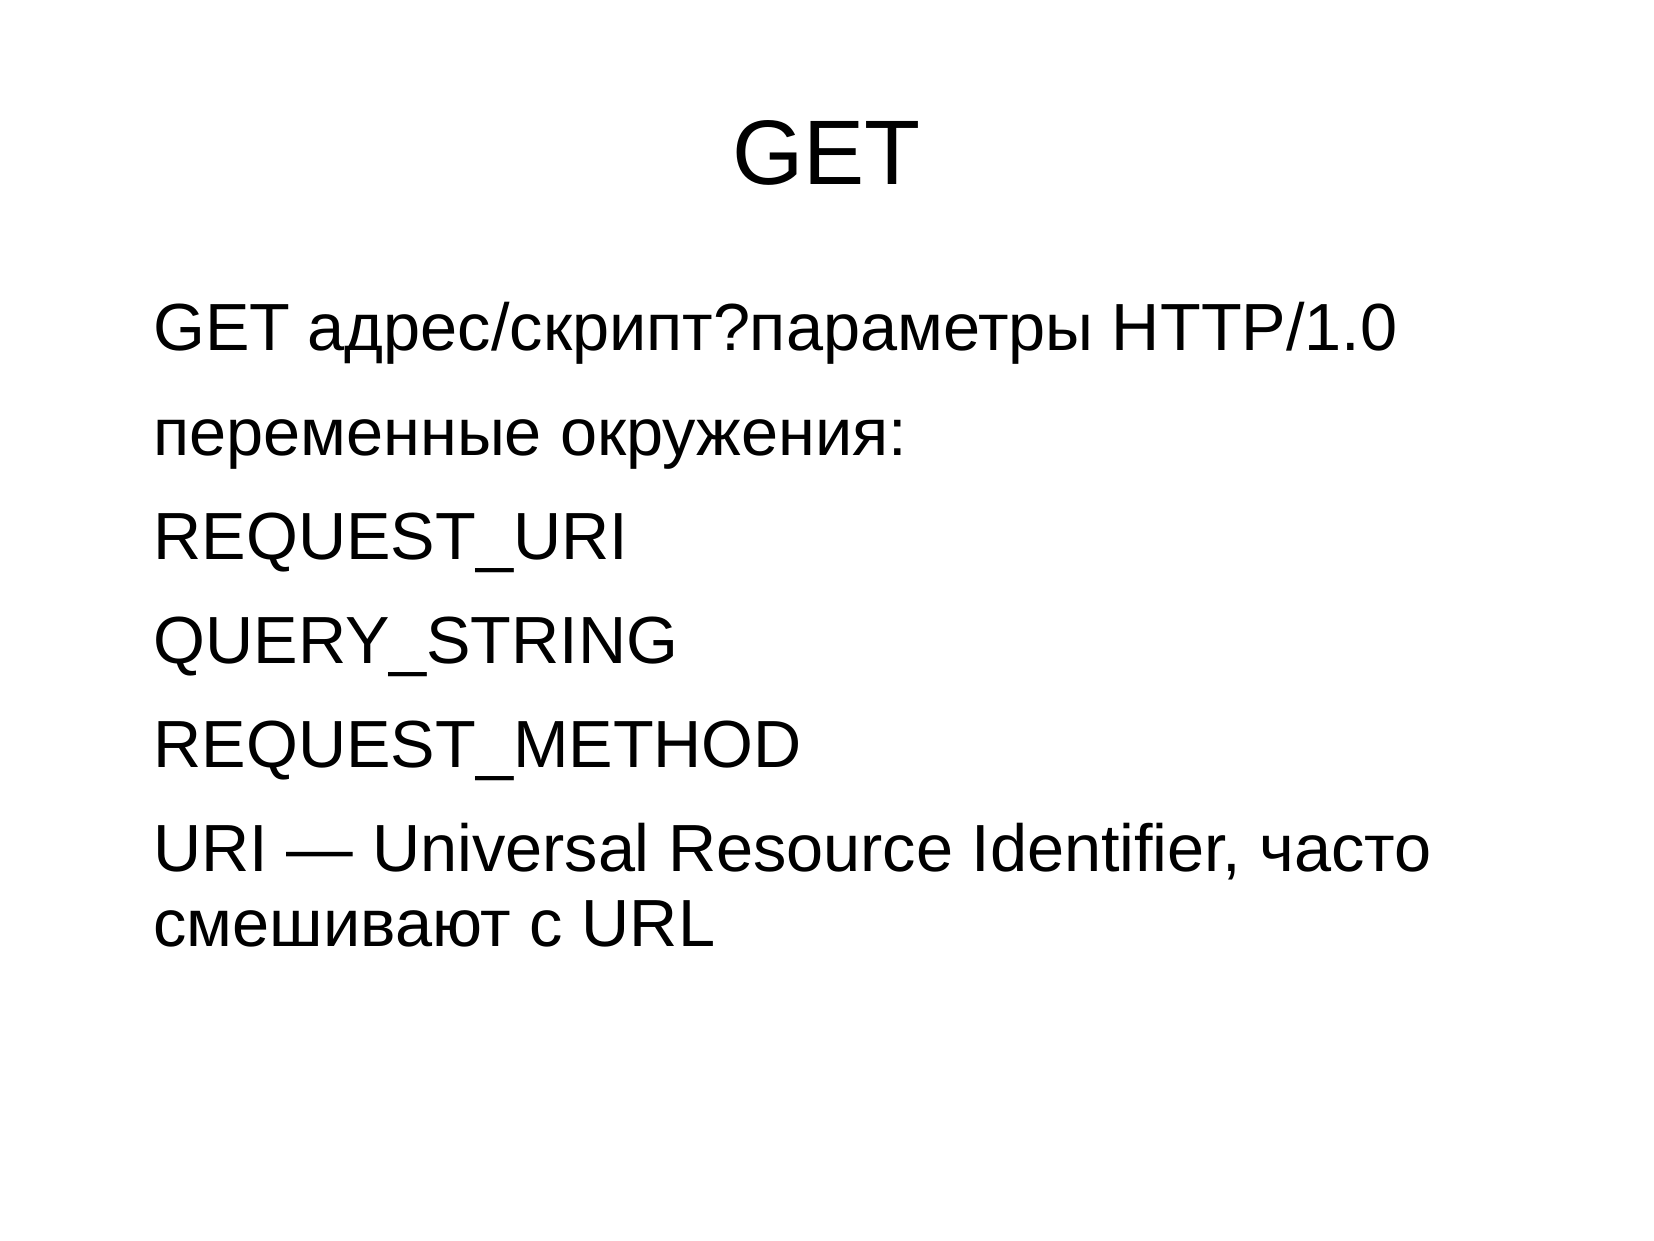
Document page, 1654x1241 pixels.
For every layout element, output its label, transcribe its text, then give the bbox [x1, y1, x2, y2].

list GET адрес/скрипт?параметры HTTP/1.0 переменные окружения: REQUEST_URI QUERY_STRING REQUEST_METHOD URI — Universal Resource Identifier, часто смешивают с URL [82, 290, 1571, 1109]
title GET [82, 49, 1571, 257]
